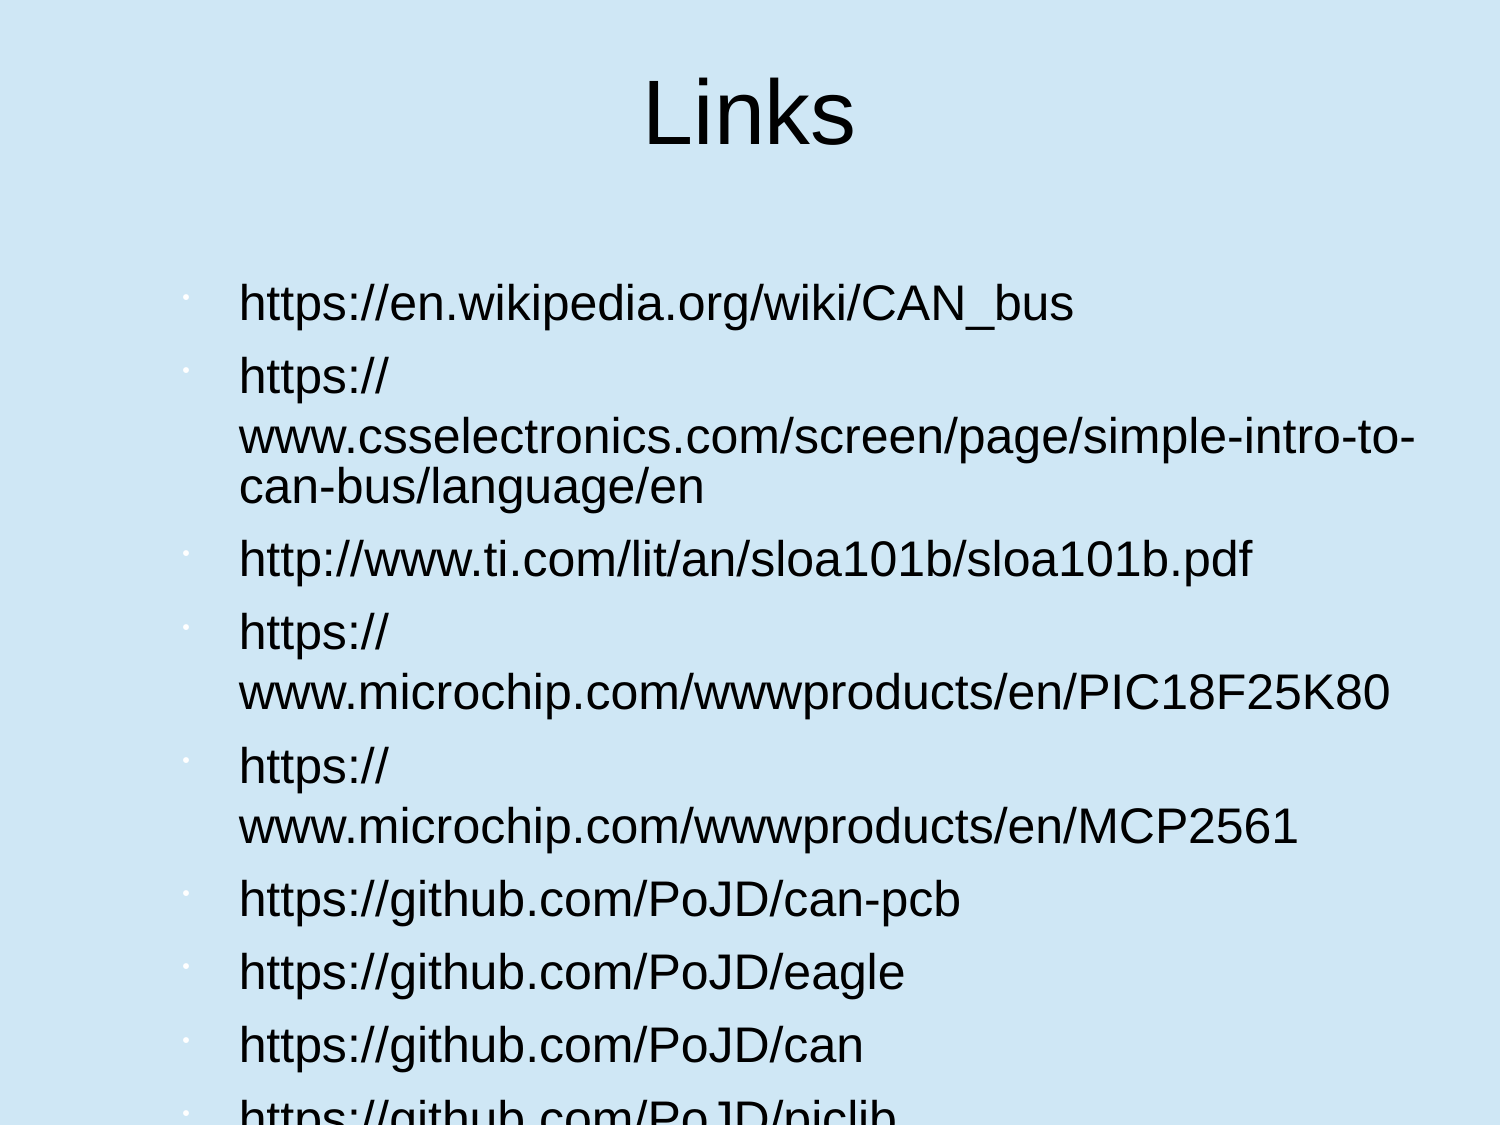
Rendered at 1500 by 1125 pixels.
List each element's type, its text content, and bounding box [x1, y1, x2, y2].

title Links [75, 45, 1425, 233]
list https://en.wikipedia.org/wiki/CAN_bus https://www.csselectronics.com/screen/page/simple-intro-to-can-bus/language/en http://www.ti.com/lit/an/sloa101b/sloa101b.pdf https://www.microchip.com/wwwproducts/en/PIC18F25K80 https://www.microchip.com/wwwproducts/en/MCP2561 https://github.com/PoJD/can-pcb https://github.com/PoJD/eagle https://github.com/PoJD/can https://github.com/PoJD/piclib [167, 262, 1447, 1005]
